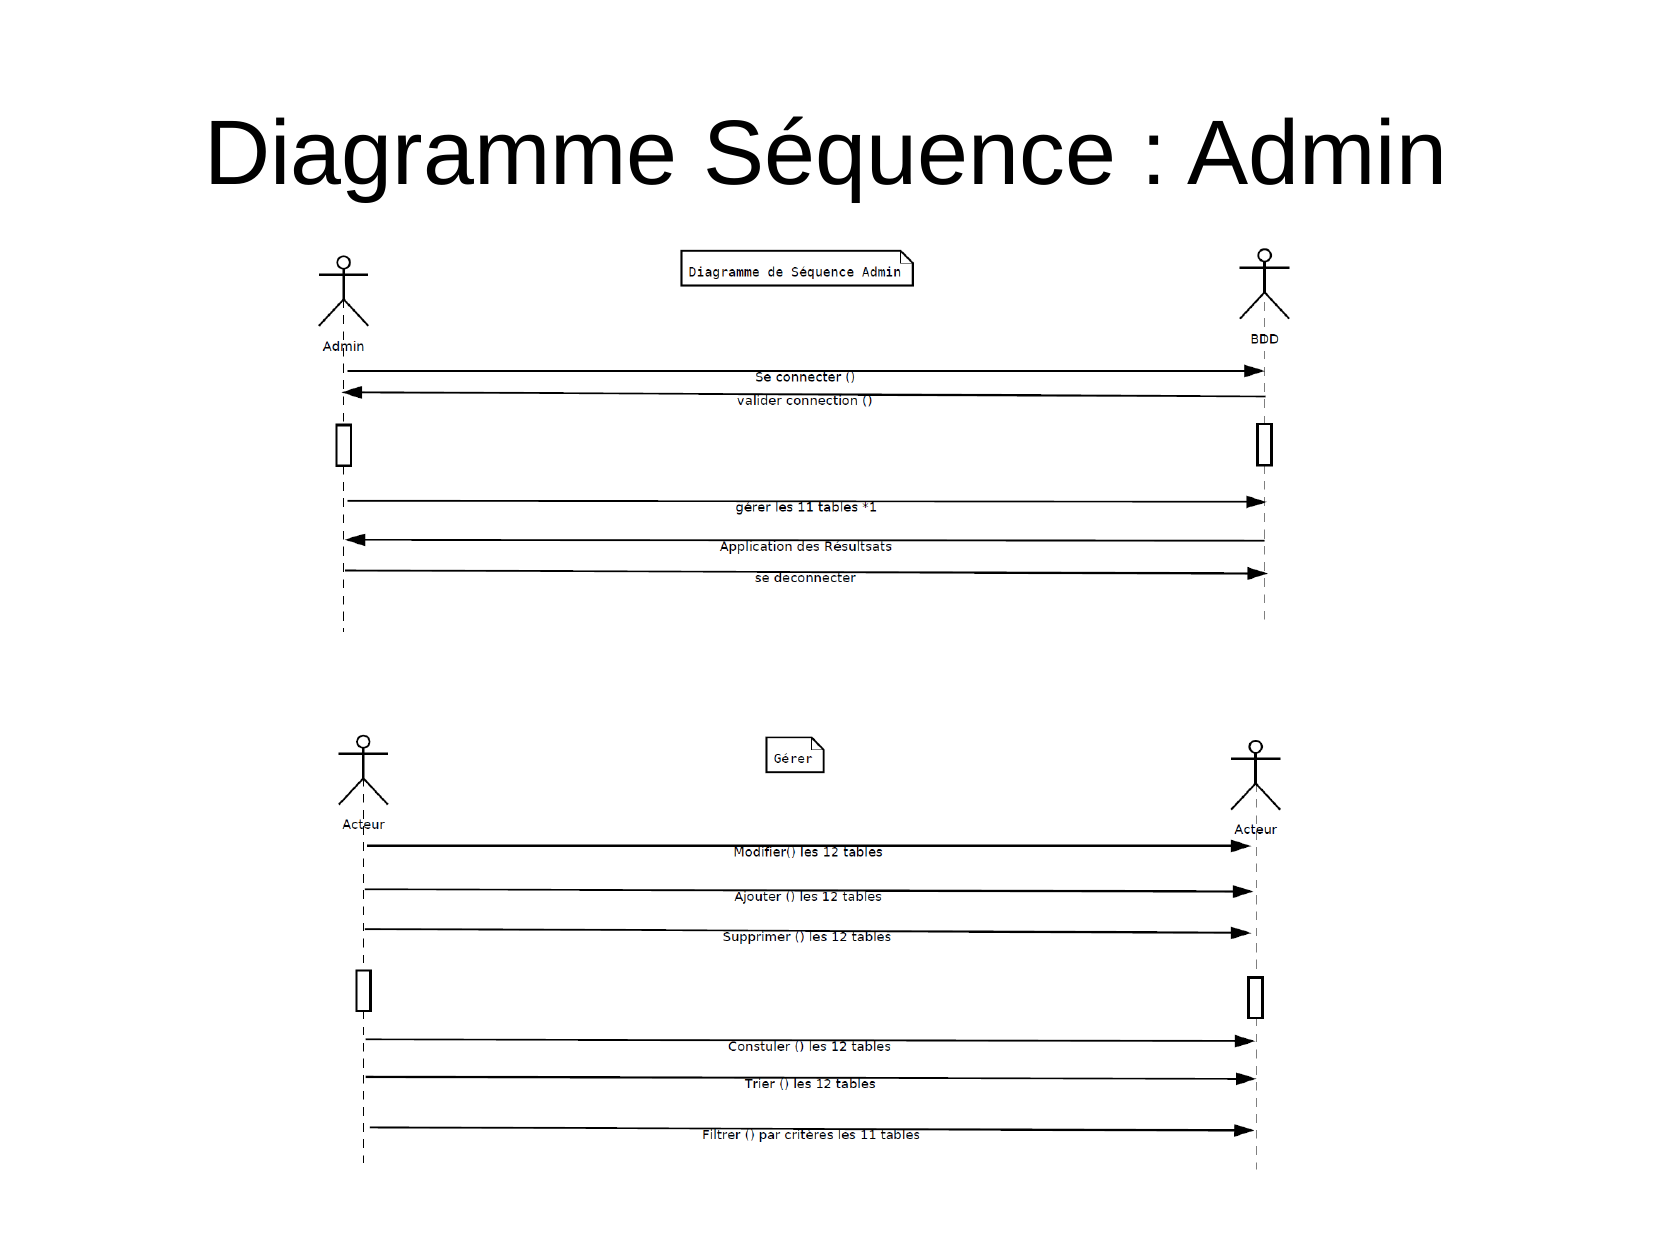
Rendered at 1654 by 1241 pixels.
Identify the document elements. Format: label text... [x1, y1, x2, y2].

picture [324, 704, 1297, 1182]
title Diagramme Séquence : Admin [82, 49, 1571, 257]
picture [295, 236, 1300, 647]
